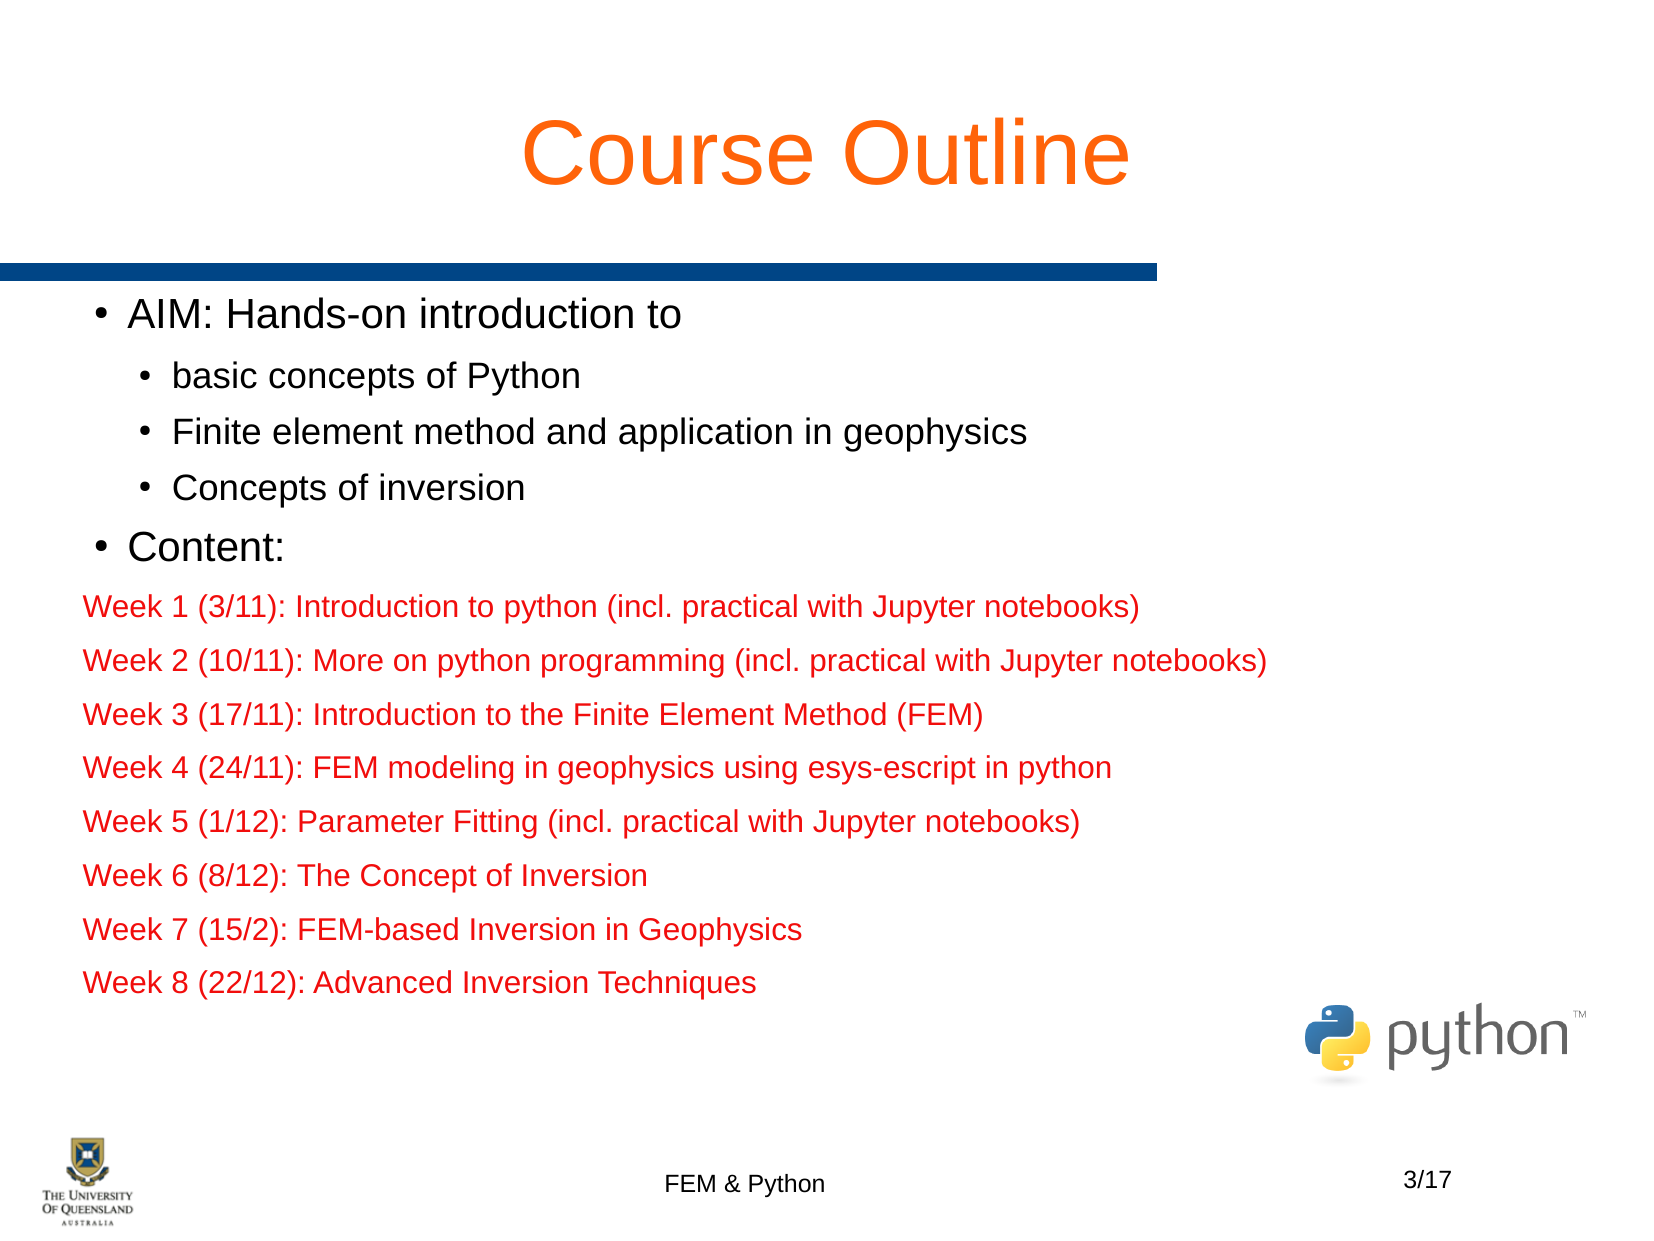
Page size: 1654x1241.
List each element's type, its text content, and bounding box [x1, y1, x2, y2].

list AIM: Hands-on introduction to basic concepts of Python Finite element method and application in geophysics Concepts of inversion Content: Week 1 (3/11): Introduction to python (incl. practical with Jupyter notebooks) Week 2 (10/11): More on python programming (incl. practical with Jupyter notebooks) Week 3 (17/11): Introduction to the Finite Element Method (FEM) Week 4 (24/11): FEM modeling in geophysics using esys-escript in python Week 5 (1/12): Parameter Fitting (incl. practical with Jupyter notebooks) Week 6 (8/12): The Concept of Inversion Week 7 (15/2): FEM-based Inversion in Geophysics Week 8 (22/12): Advanced Inversion Techniques [82, 290, 1571, 1010]
picture [35, 1133, 142, 1235]
picture [1258, 985, 1613, 1106]
title Course Outline [82, 49, 1571, 257]
